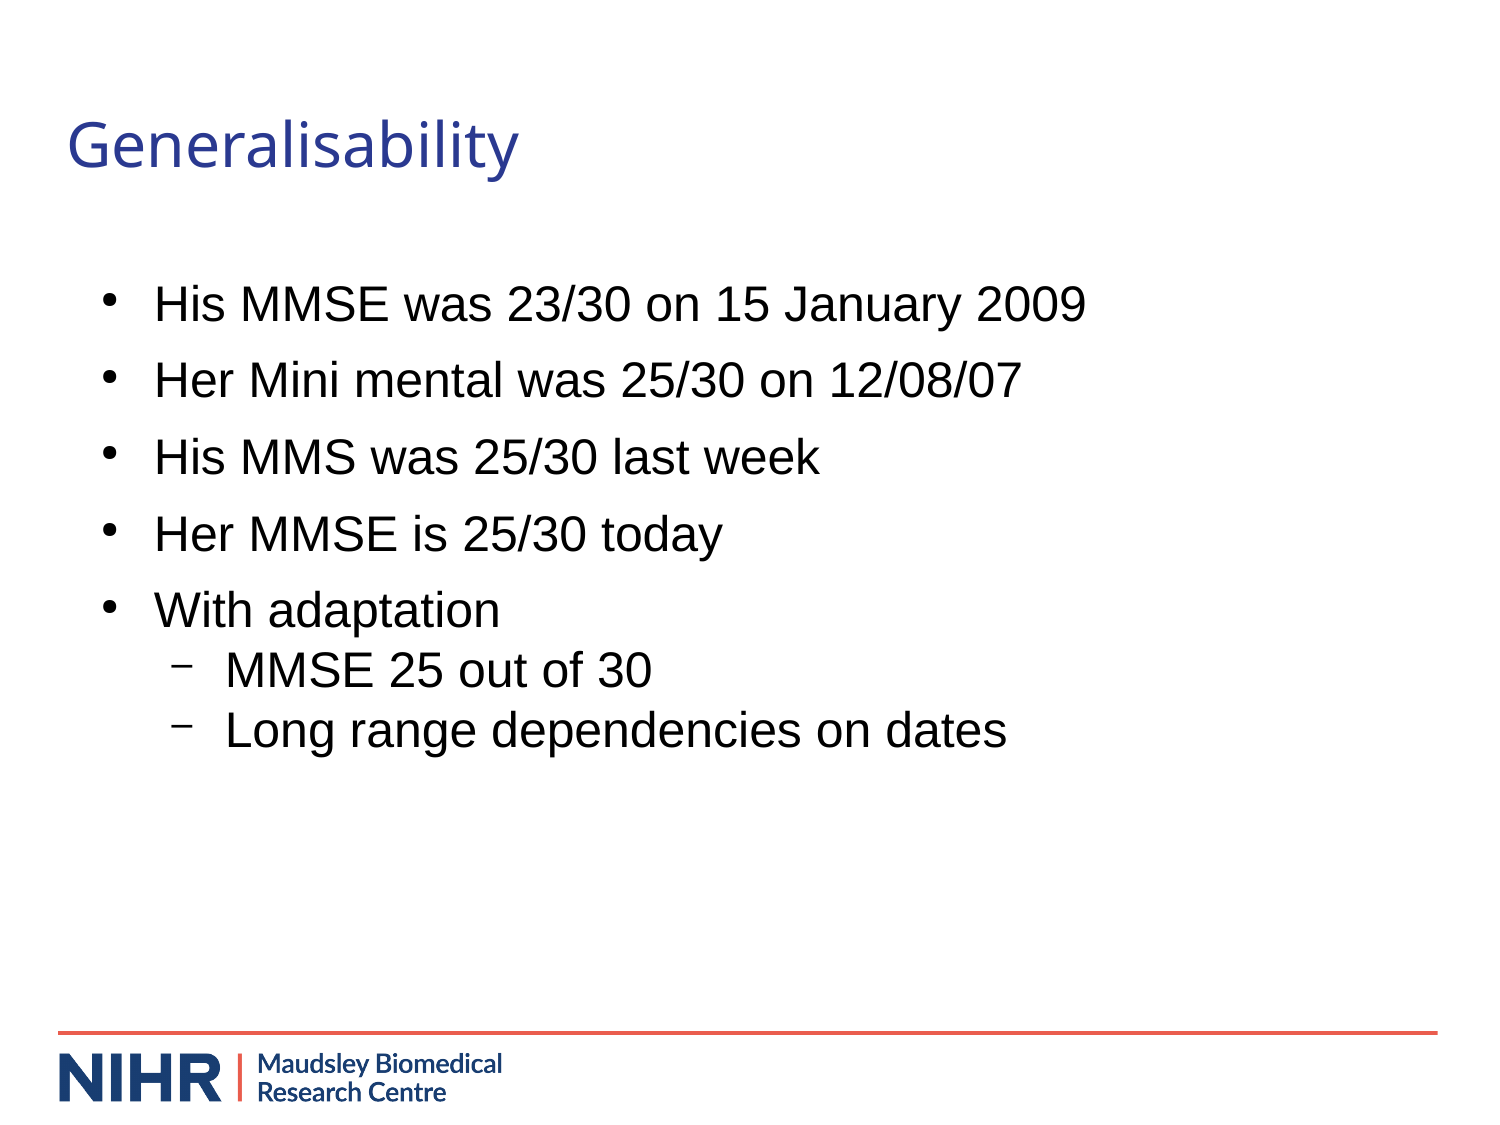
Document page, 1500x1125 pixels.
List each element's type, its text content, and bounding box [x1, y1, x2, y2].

text_box His MMSE was 23/30 on 15 January 2009 Her Mini mental was 25/30 on 12/08/07 His MMS was 25/30 last week Her MMSE is 25/30 today With adaptation MMSE 25 out of 30 Long range dependencies on dates [68, 263, 1293, 1018]
picture [29, 1018, 531, 1125]
title Generalisability [51, 89, 1449, 223]
